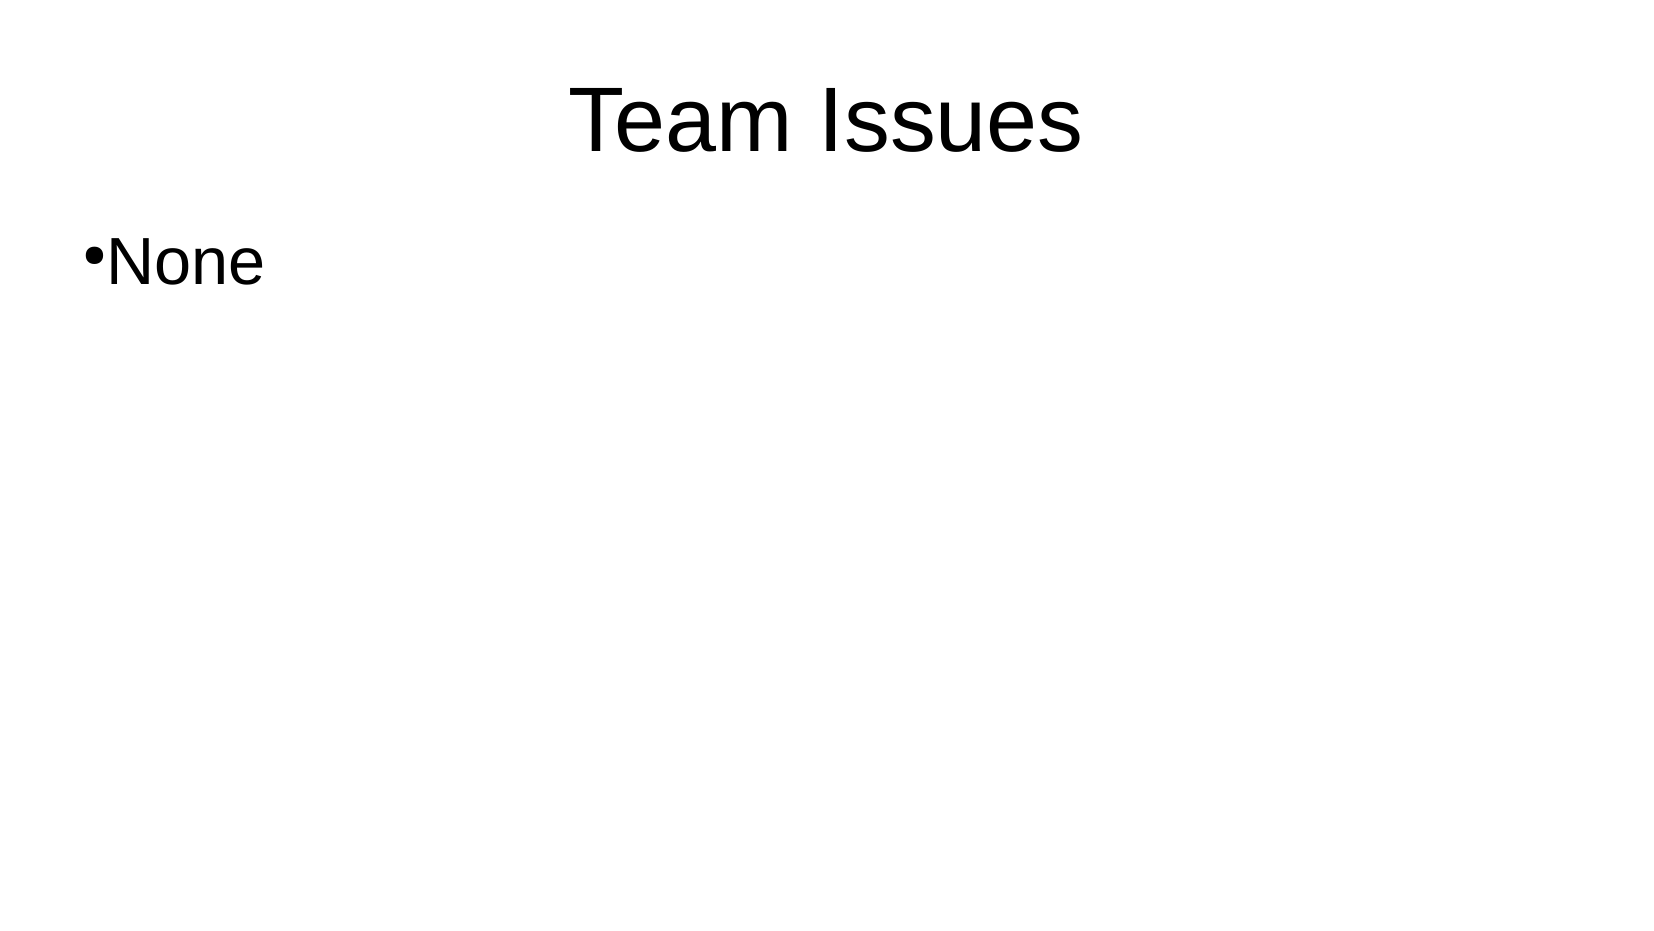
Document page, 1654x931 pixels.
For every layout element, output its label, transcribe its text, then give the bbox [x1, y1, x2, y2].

list None [82, 217, 1571, 758]
title Team Issues [82, 37, 1571, 193]
